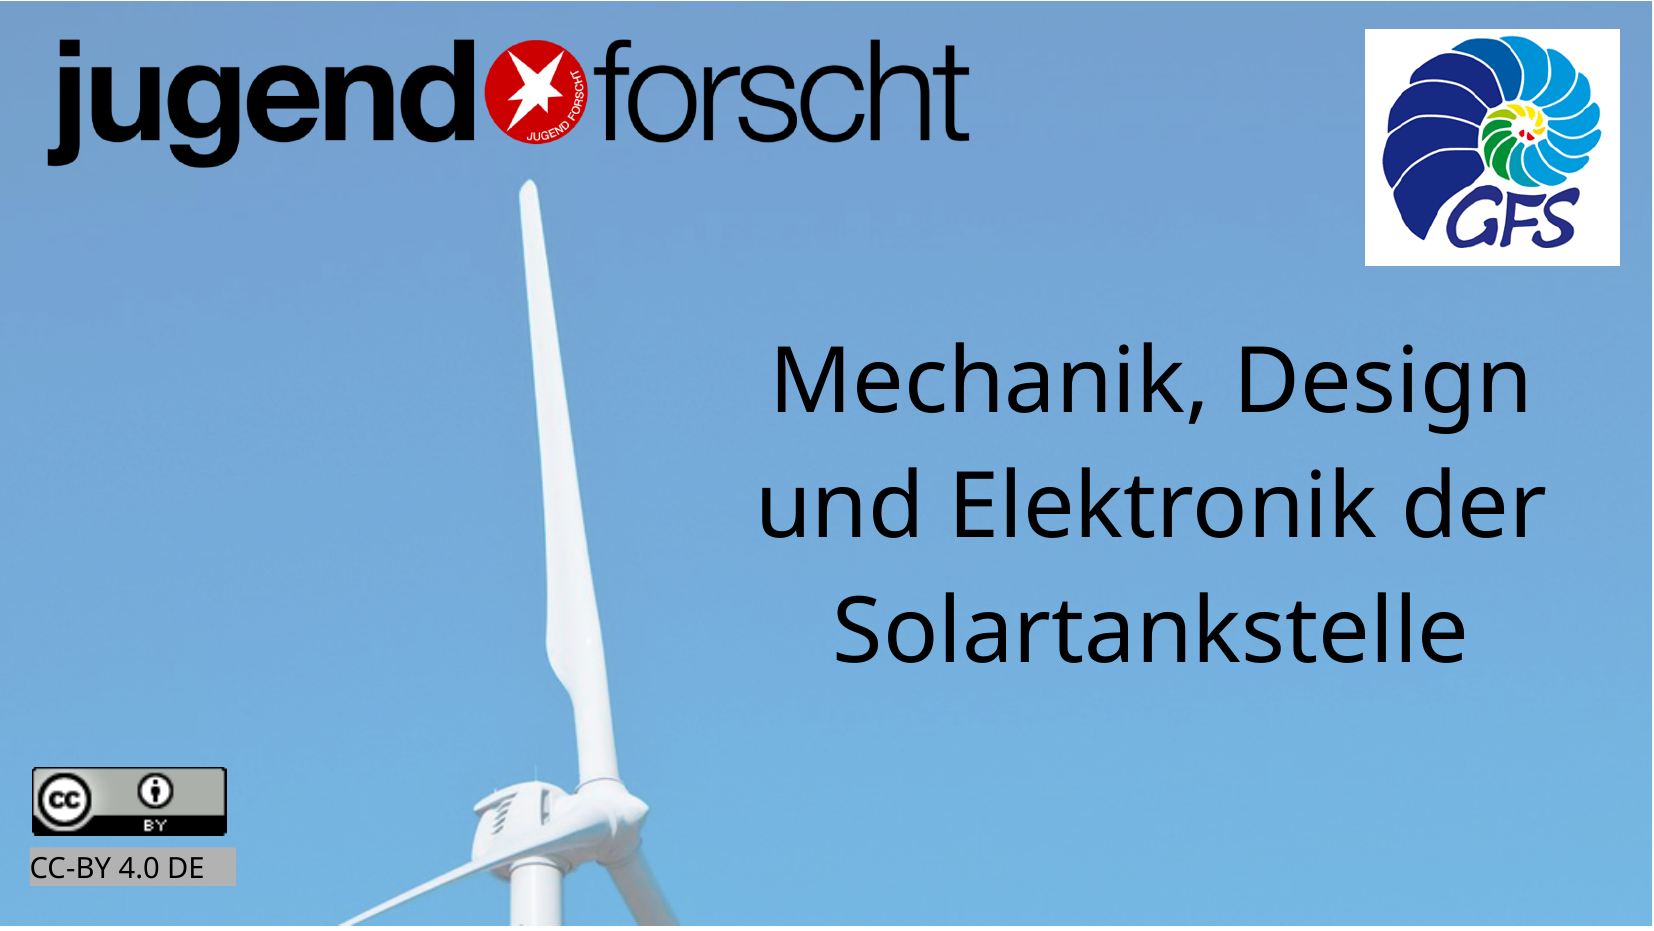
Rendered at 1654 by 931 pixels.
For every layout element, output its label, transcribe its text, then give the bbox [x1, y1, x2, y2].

title Mechanik, Design und Elektronik der Solartankstelle [679, 177, 1625, 827]
picture [0, 1, 1653, 926]
